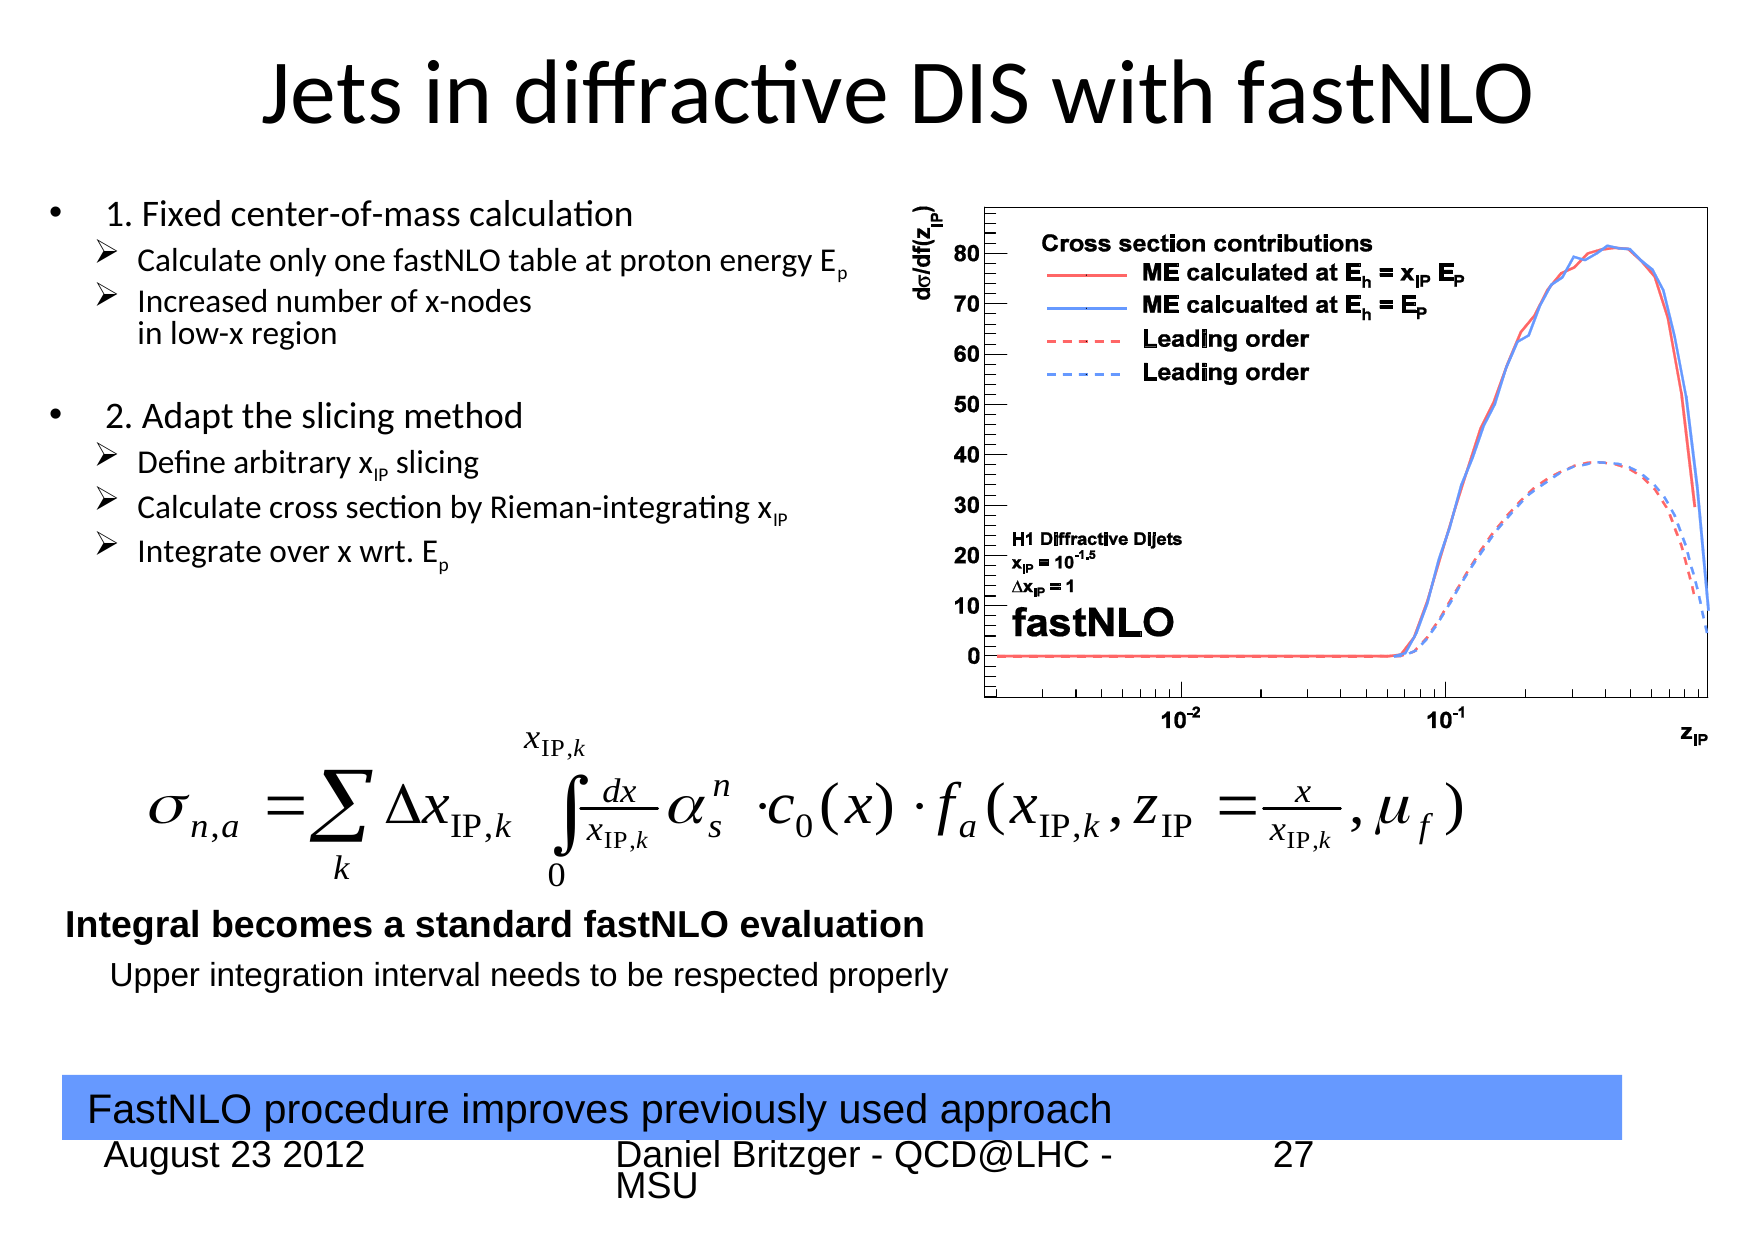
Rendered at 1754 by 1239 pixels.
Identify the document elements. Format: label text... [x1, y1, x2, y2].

list 1. Fixed center-of-mass calculation Calculate only one fastNLO table at proton energy Ep Increased number of x-nodes in low-x region 2. Adapt the slicing method Define arbitrary xIP slicing Calculate cross section by Rieman-integrating xIP Integrate over x wrt. Ep [34, 190, 891, 711]
picture [891, 177, 1754, 789]
chart [140, 710, 1479, 892]
text_box Integral becomes a standard fastNLO evaluation Upper integration interval needs to be respected properly [36, 892, 1638, 1166]
title Jets in diffractive DIS with fastNLO [131, 0, 1623, 217]
text_box FastNLO procedure improves previously used approach [62, 1074, 1623, 1140]
